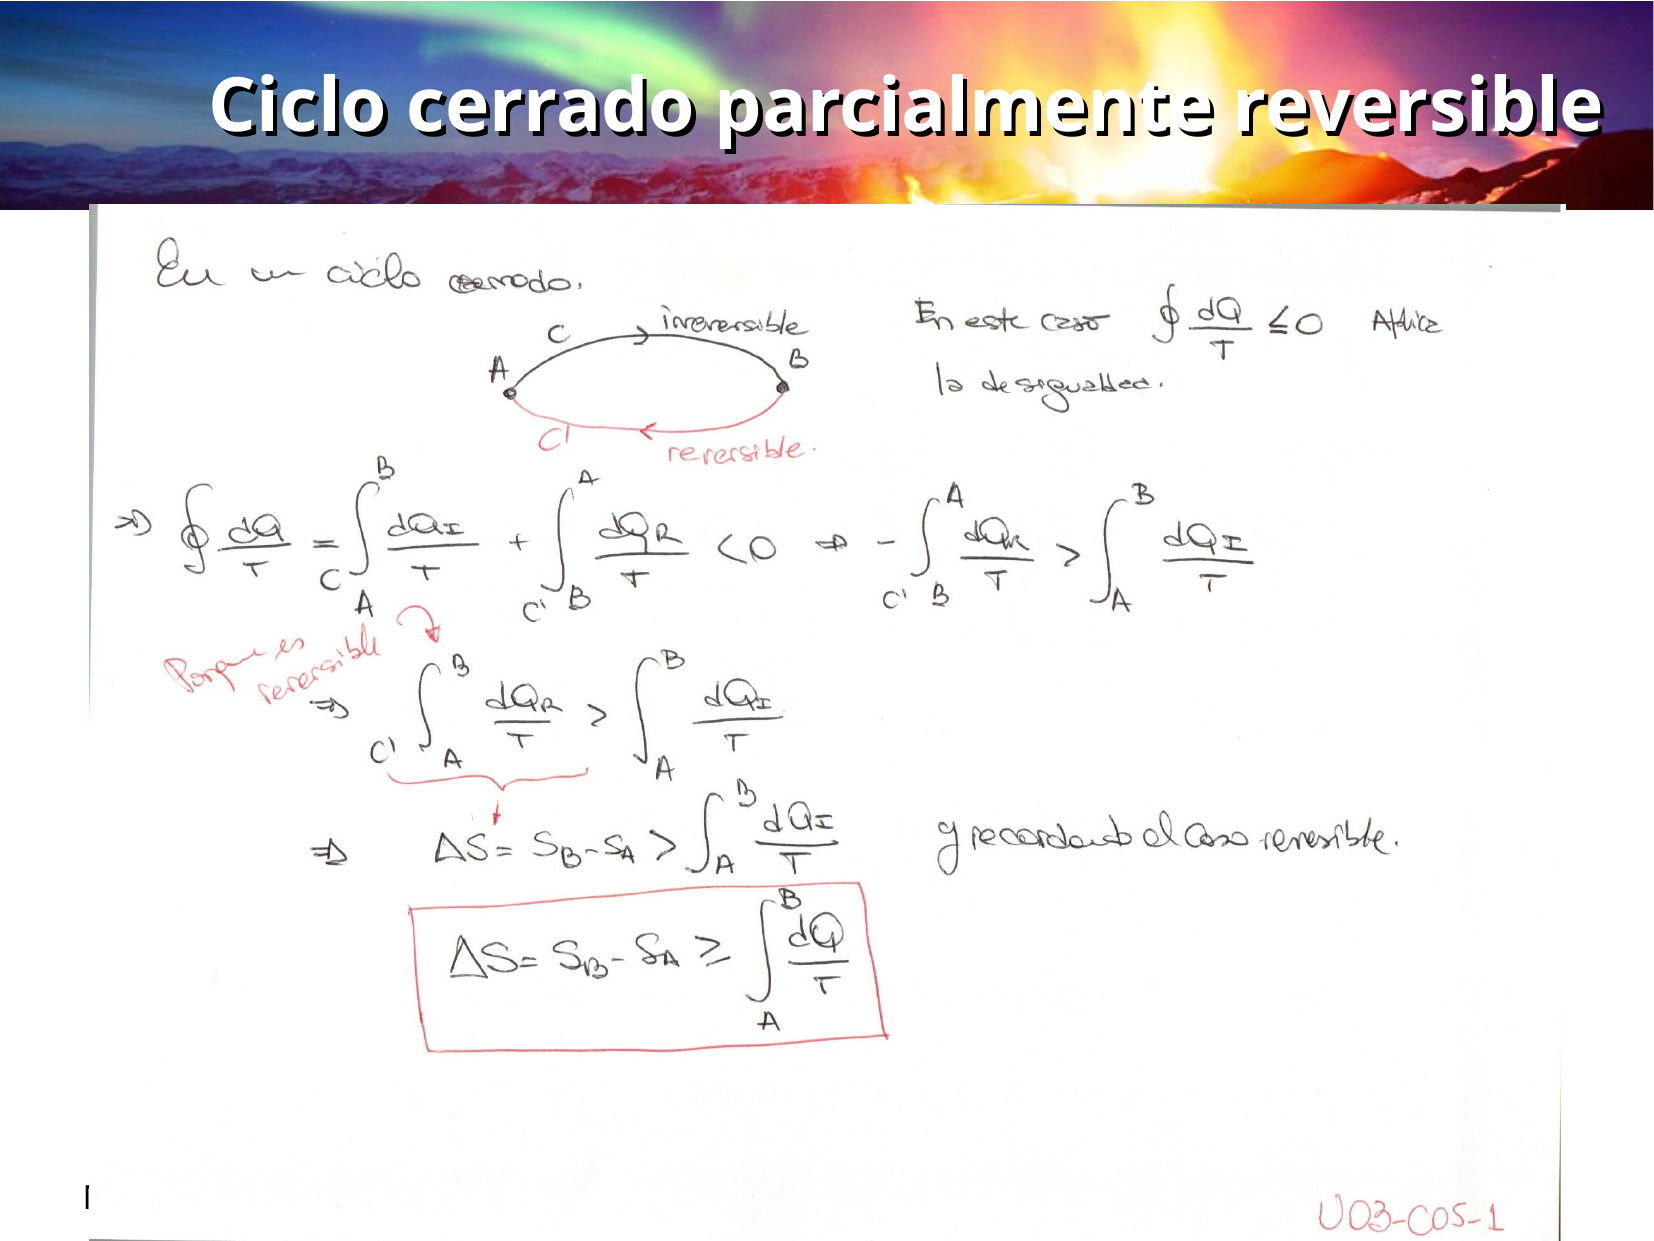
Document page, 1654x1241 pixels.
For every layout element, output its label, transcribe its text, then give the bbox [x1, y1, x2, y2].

picture [0, 1, 1654, 1241]
title Ciclo cerrado parcialmente reversible [45, 15, 1606, 191]
